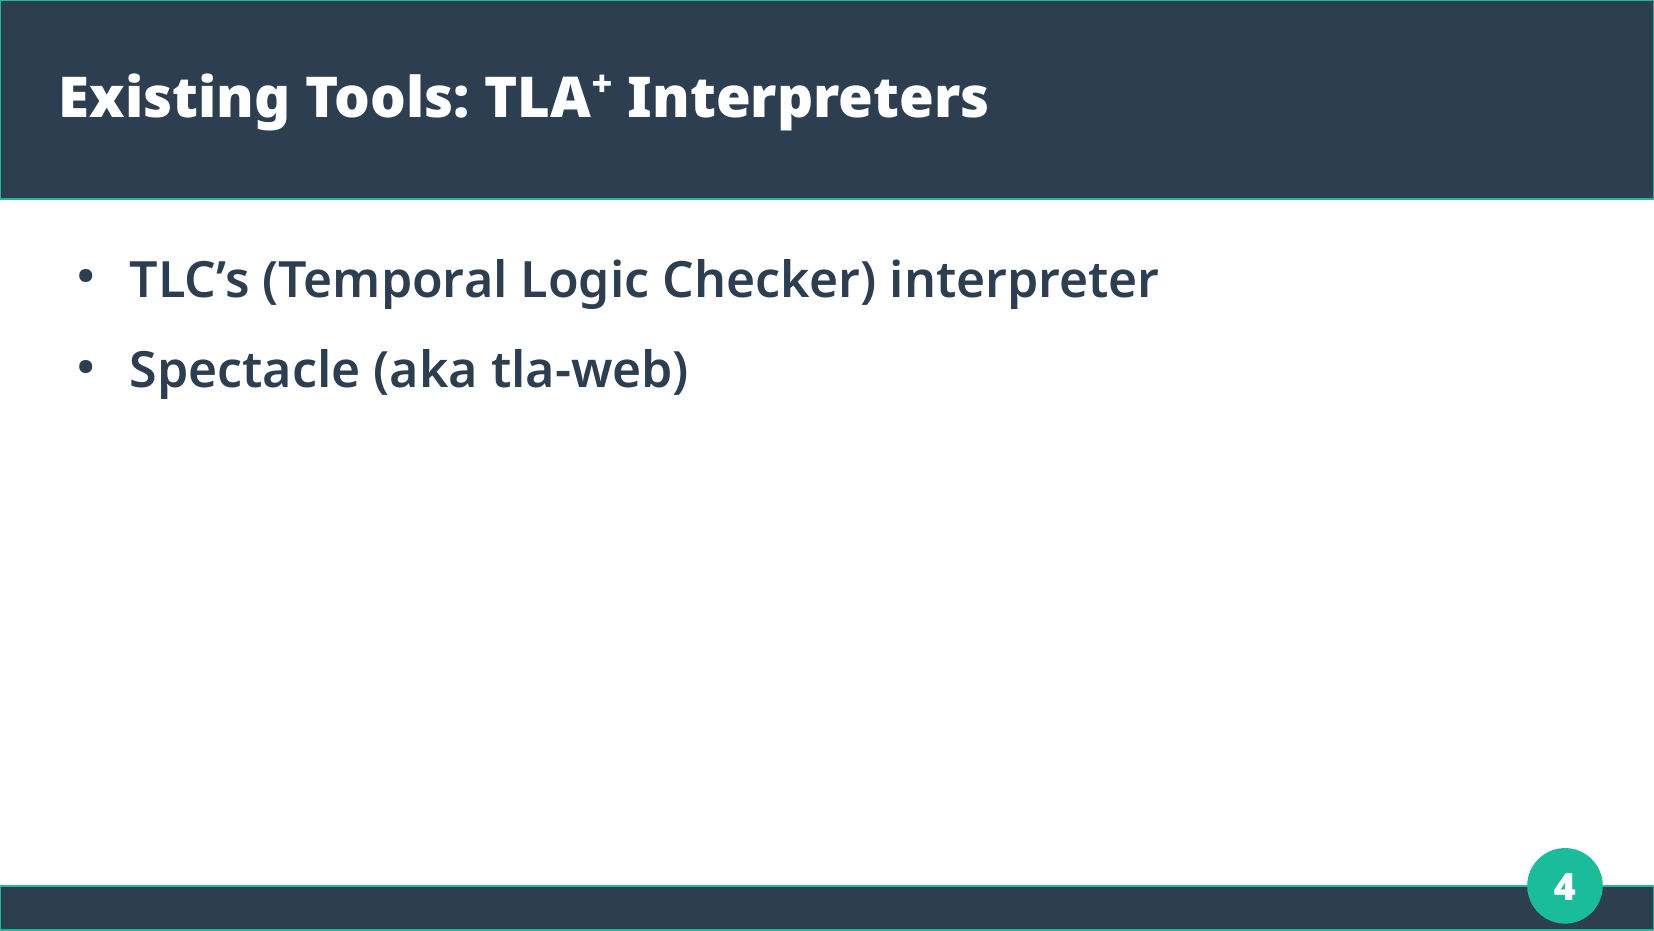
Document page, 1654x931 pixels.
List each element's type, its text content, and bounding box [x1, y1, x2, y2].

title Existing Tools: TLA⁺ Interpreters [59, 37, 1595, 155]
list TLC’s (Temporal Logic Checker) interpreter Spectacle (aka tla-web) [59, 243, 1595, 864]
